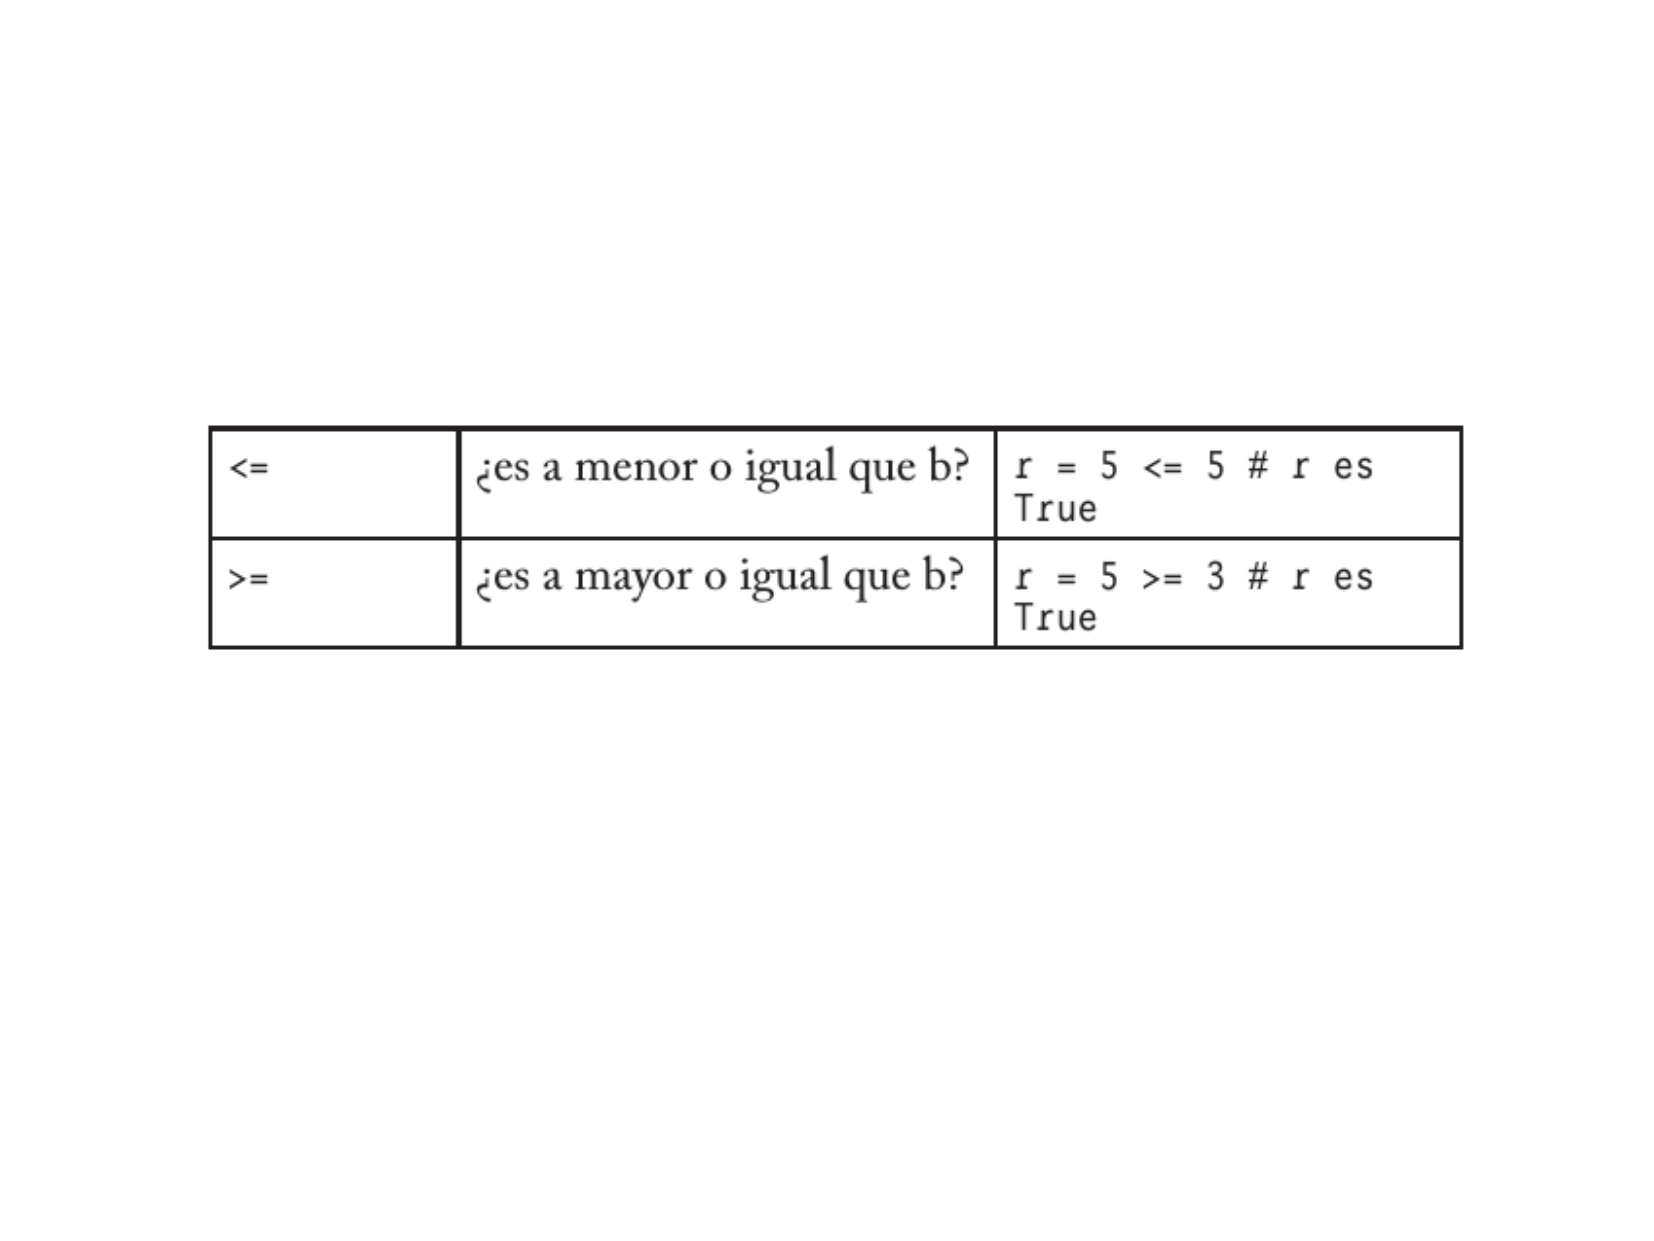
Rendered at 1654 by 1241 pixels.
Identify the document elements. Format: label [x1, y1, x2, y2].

picture [129, 391, 1606, 686]
